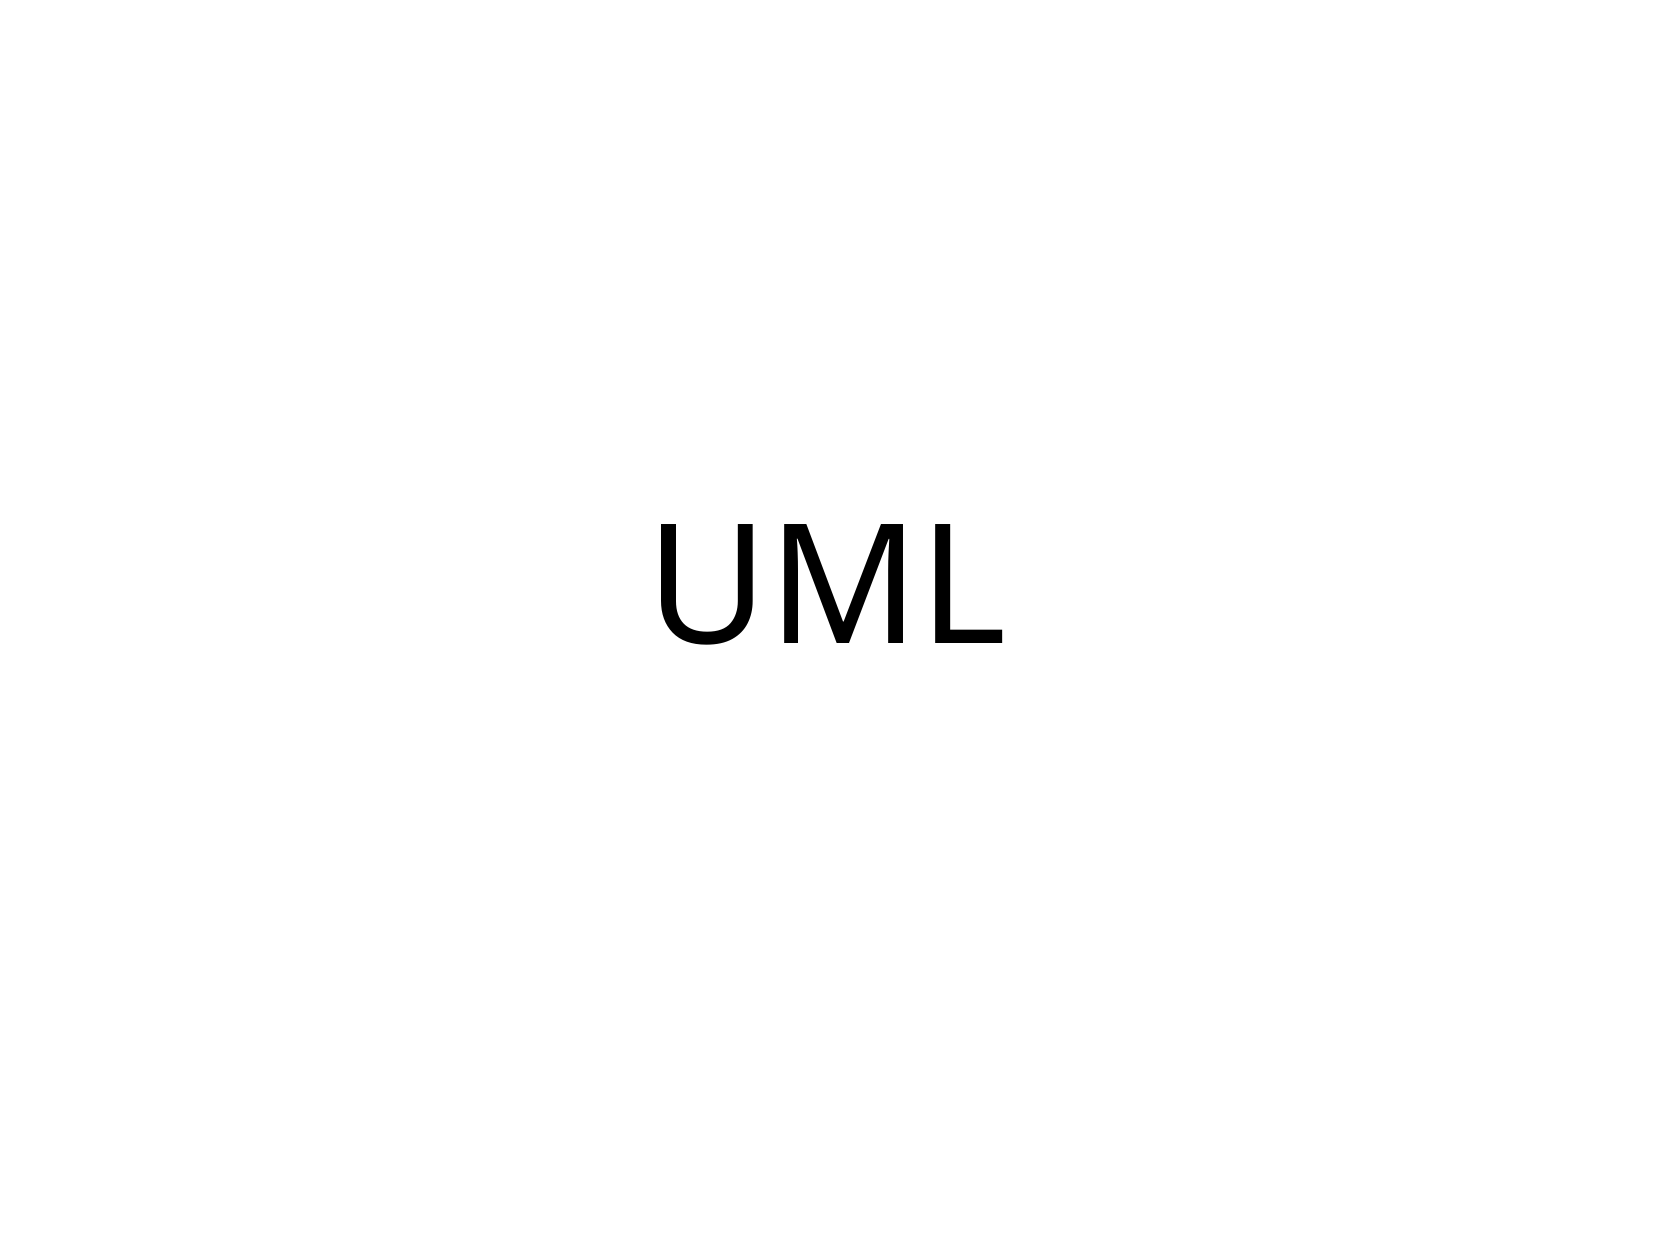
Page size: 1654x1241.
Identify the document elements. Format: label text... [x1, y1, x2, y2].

subtitle UML [82, 49, 1571, 1109]
